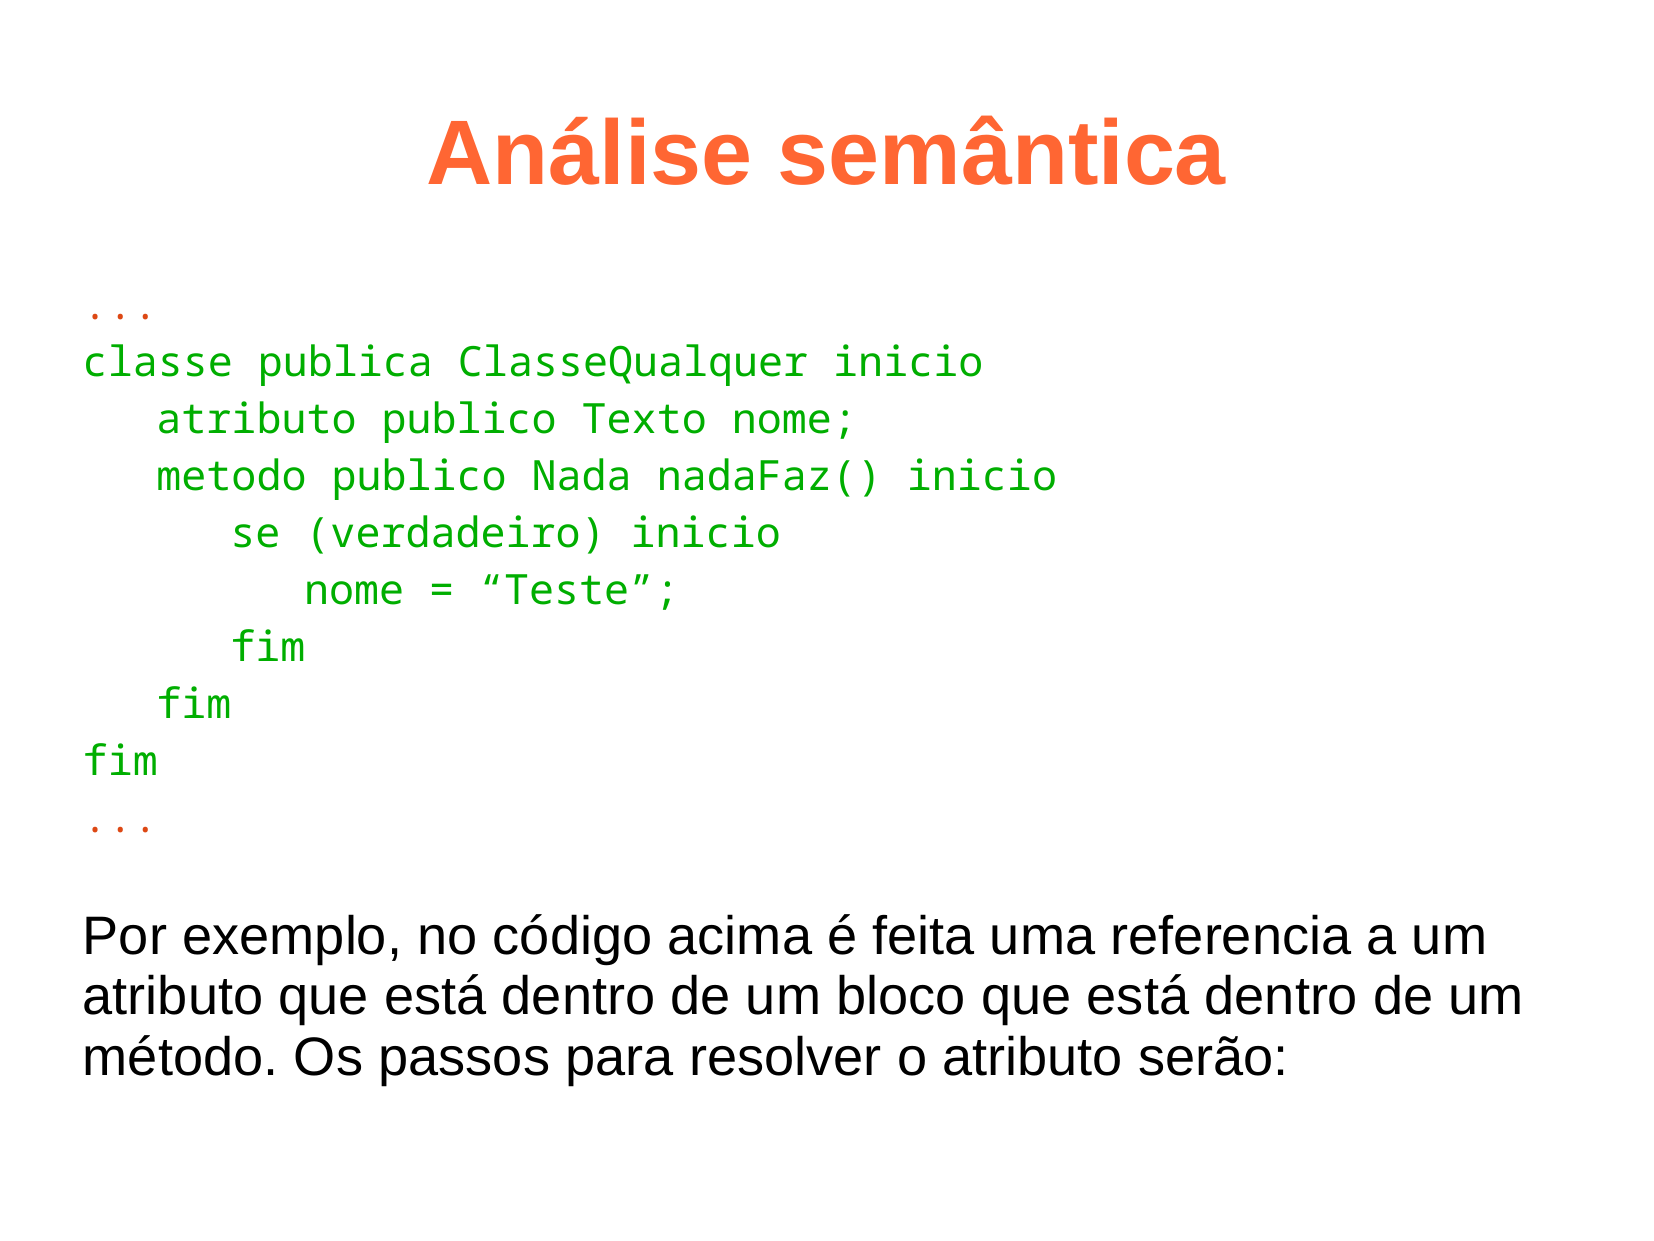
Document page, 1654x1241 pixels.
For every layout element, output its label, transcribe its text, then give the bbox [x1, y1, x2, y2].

subtitle ... classe publica ClasseQualquer inicio atributo publico Texto nome; metodo publico Nada nadaFaz() inicio se (verdadeiro) inicio nome = “Teste”; fim fim fim ... Por exemplo, no código acima é feita uma referencia a um atributo que está dentro de um bloco que está dentro de um método. Os passos para resolver o atributo serão: [82, 256, 1538, 1045]
title Análise semântica [82, 49, 1571, 257]
